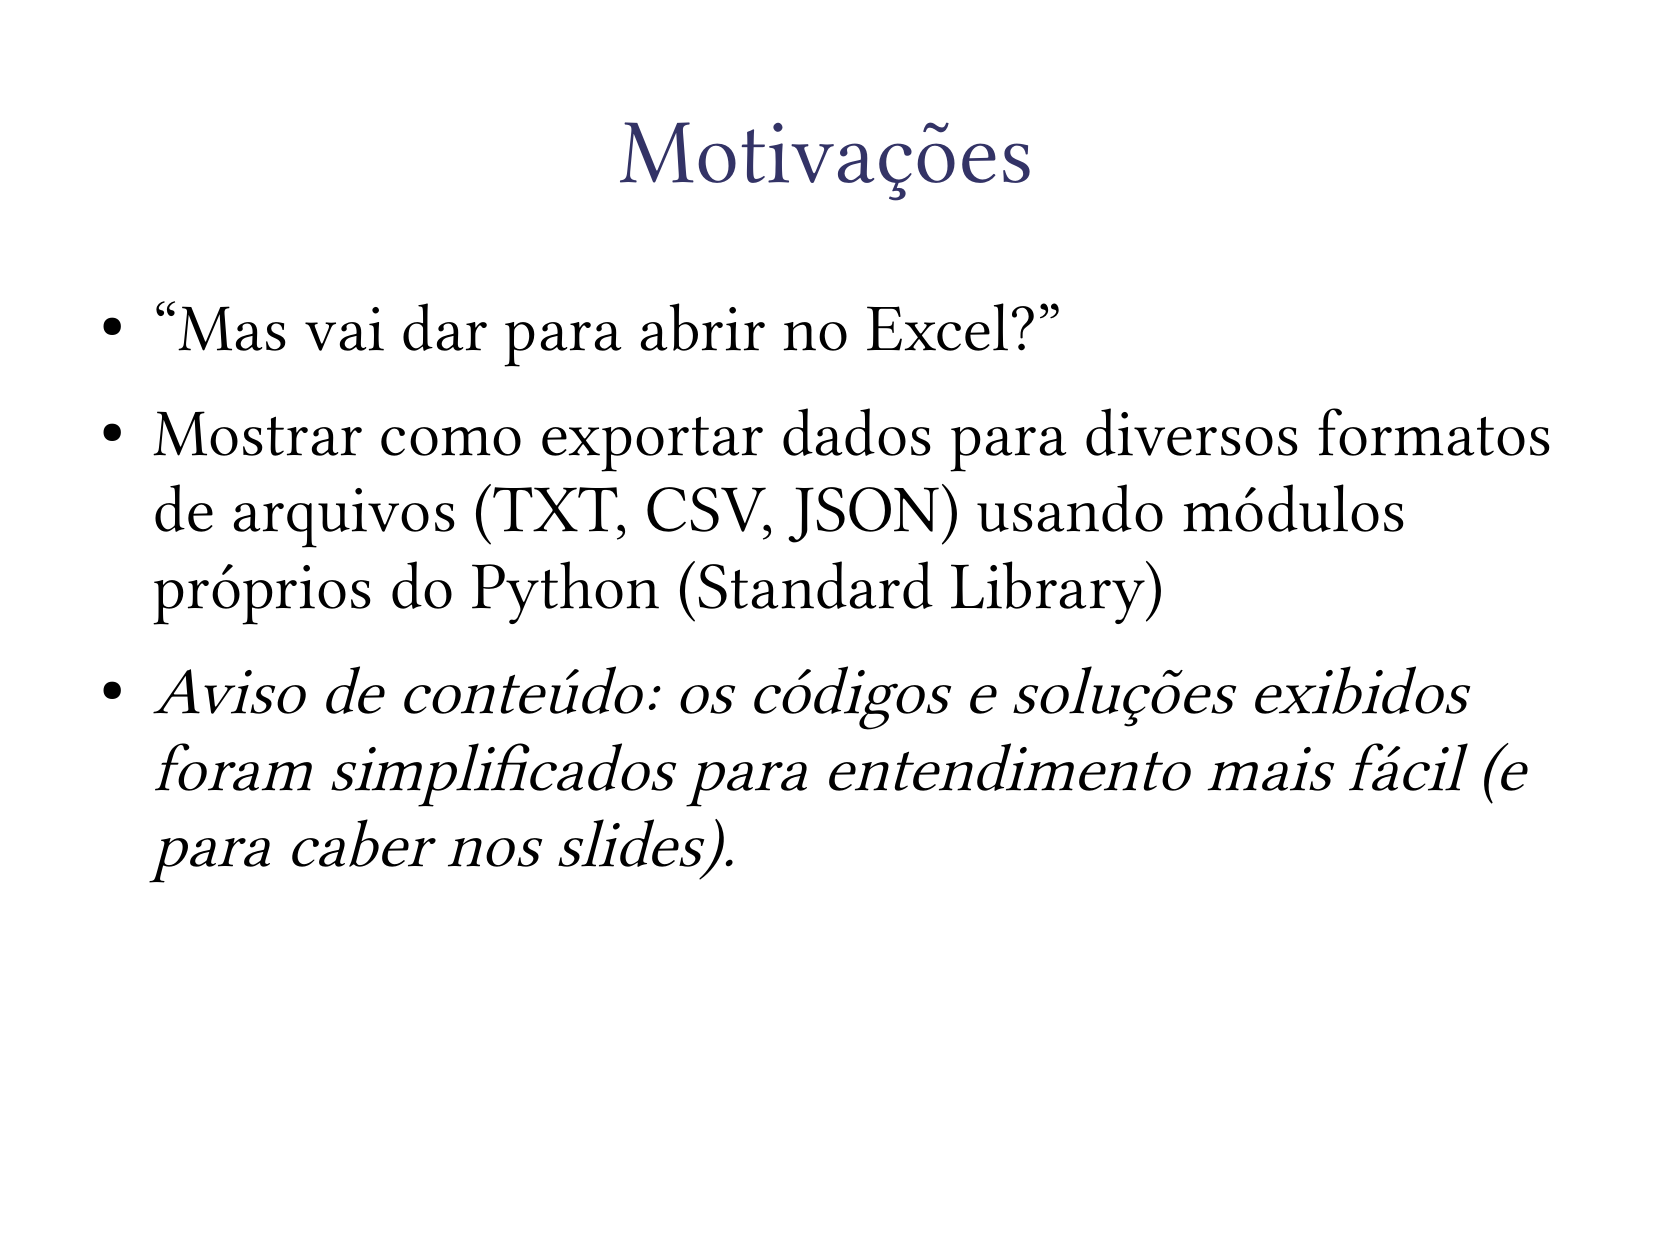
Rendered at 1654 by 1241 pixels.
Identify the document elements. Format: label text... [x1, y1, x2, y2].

title Motivações [82, 49, 1571, 257]
list “Mas vai dar para abrir no Excel?” Mostrar como exportar dados para diversos formatos de arquivos (TXT, CSV, JSON) usando módulos próprios do Python (Standard Library) Aviso de conteúdo: os códigos e soluções exibidos foram simplificados para entendimento mais fácil (e para caber nos slides). [82, 290, 1571, 1111]
